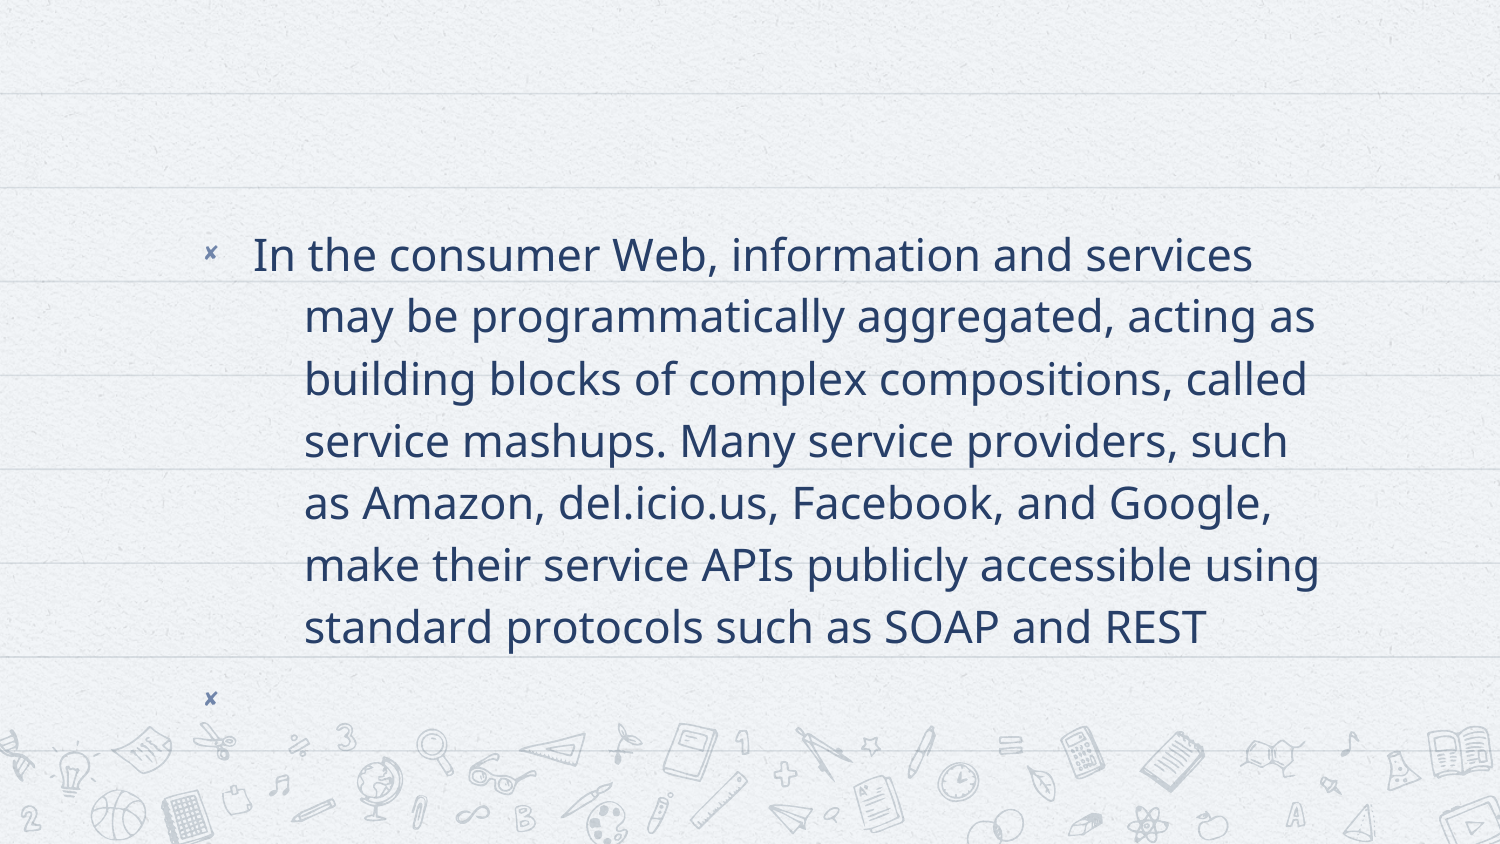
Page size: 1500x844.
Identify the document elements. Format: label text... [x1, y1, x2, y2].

list In the consumer Web, information and services may be programmatically aggregated, acting as building blocks of complex compositions, called service mashups. Many service providers, such as Amazon, del.icio.us, Facebook, and Google, make their service APIs publicly accessible using standard protocols such as SOAP and REST [86, 58, 1409, 652]
